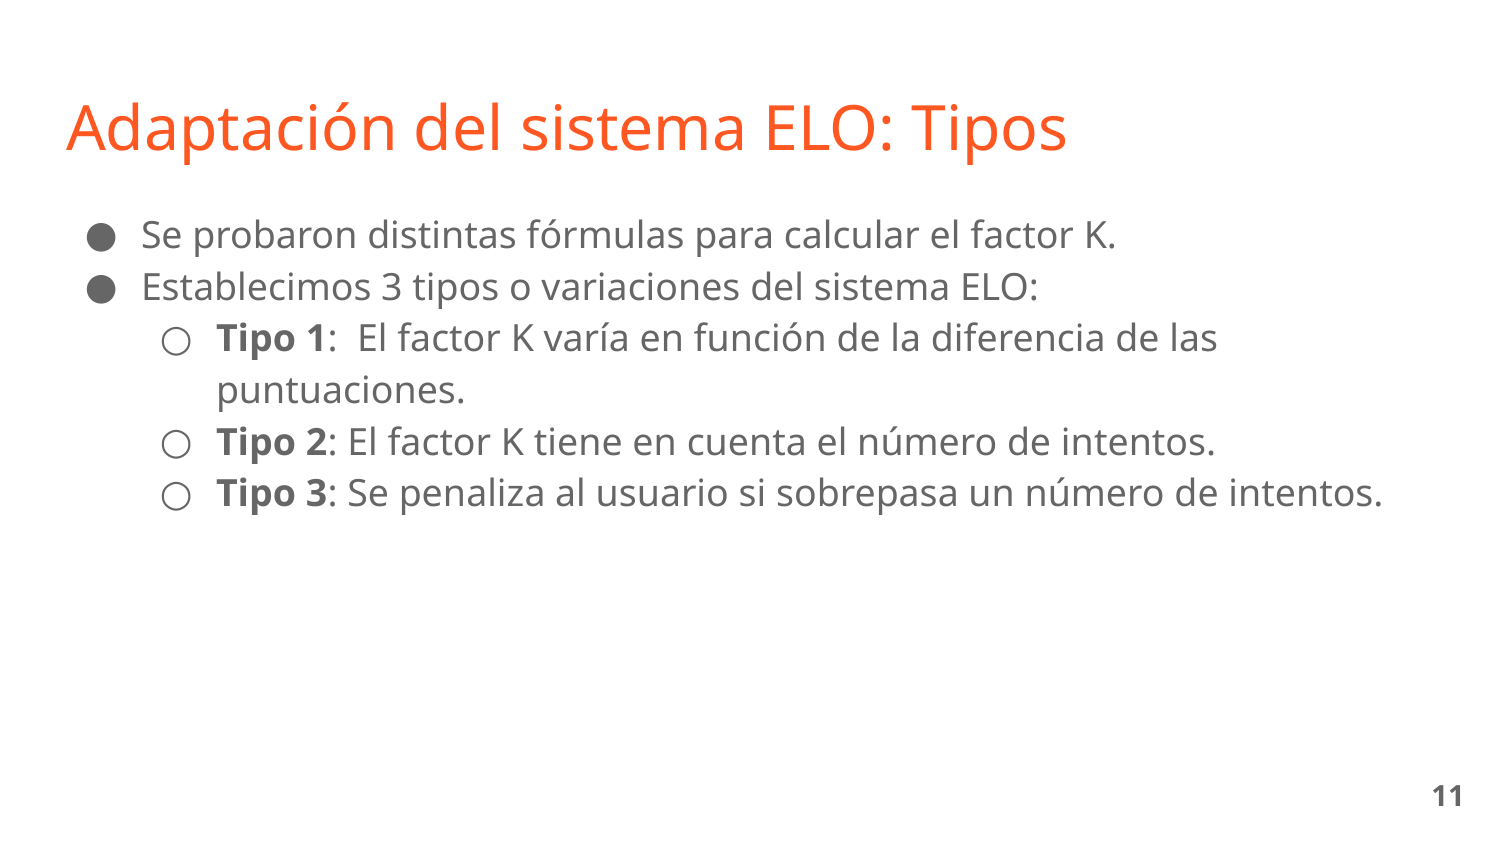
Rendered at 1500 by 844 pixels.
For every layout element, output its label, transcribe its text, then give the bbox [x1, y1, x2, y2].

list Se probaron distintas fórmulas para calcular el factor K. Establecimos 3 tipos o variaciones del sistema ELO: Tipo 1: El factor K varía en función de la diferencia de las puntuaciones. Tipo 2: El factor K tiene en cuenta el número de intentos. Tipo 3: Se penaliza al usuario si sobrepasa un número de intentos. [51, 189, 1449, 750]
slide_number <number> [1389, 764, 1480, 830]
title Adaptación del sistema ELO: Tipos [51, 72, 1449, 167]
